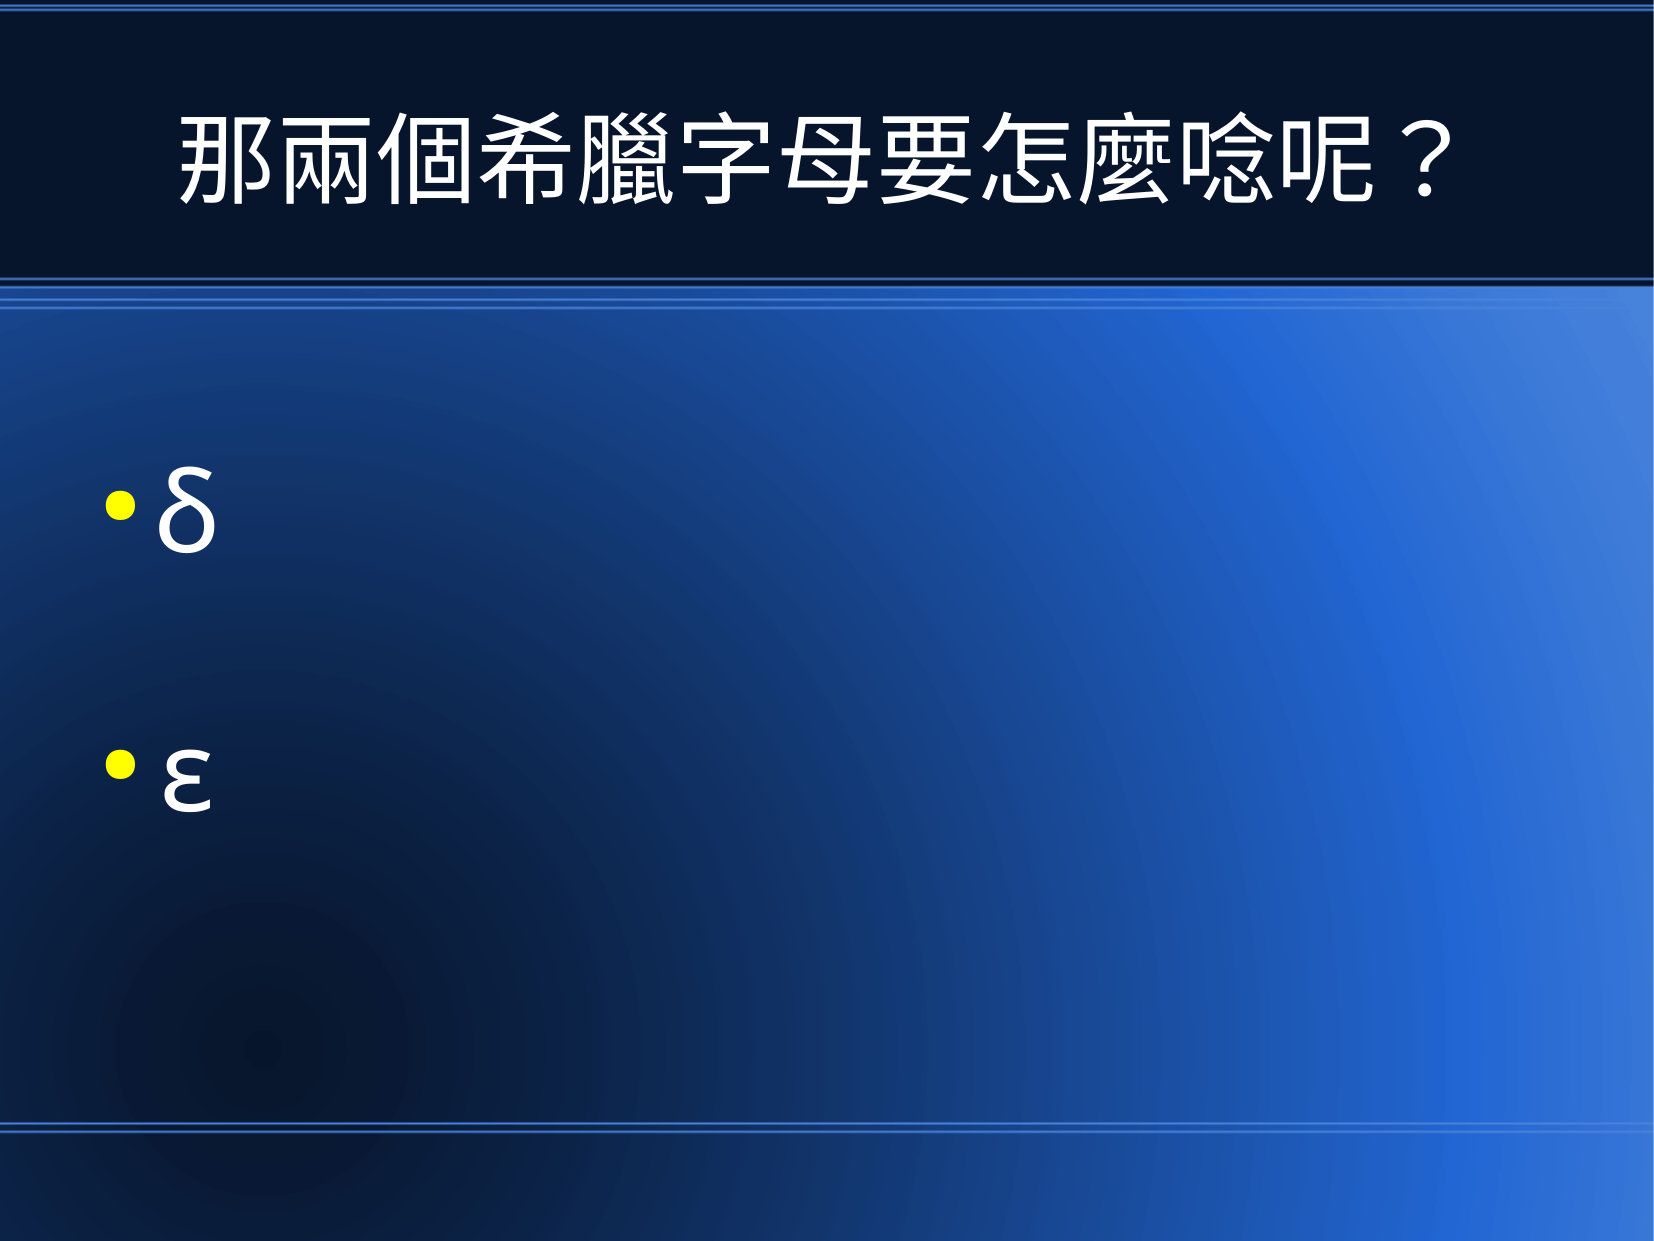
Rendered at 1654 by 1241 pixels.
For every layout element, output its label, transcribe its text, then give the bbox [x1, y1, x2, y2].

title 那兩個希臘字母要怎麼唸呢？ [82, 49, 1571, 257]
list δ ε [82, 355, 1571, 1241]
picture [0, 0, 1654, 1241]
